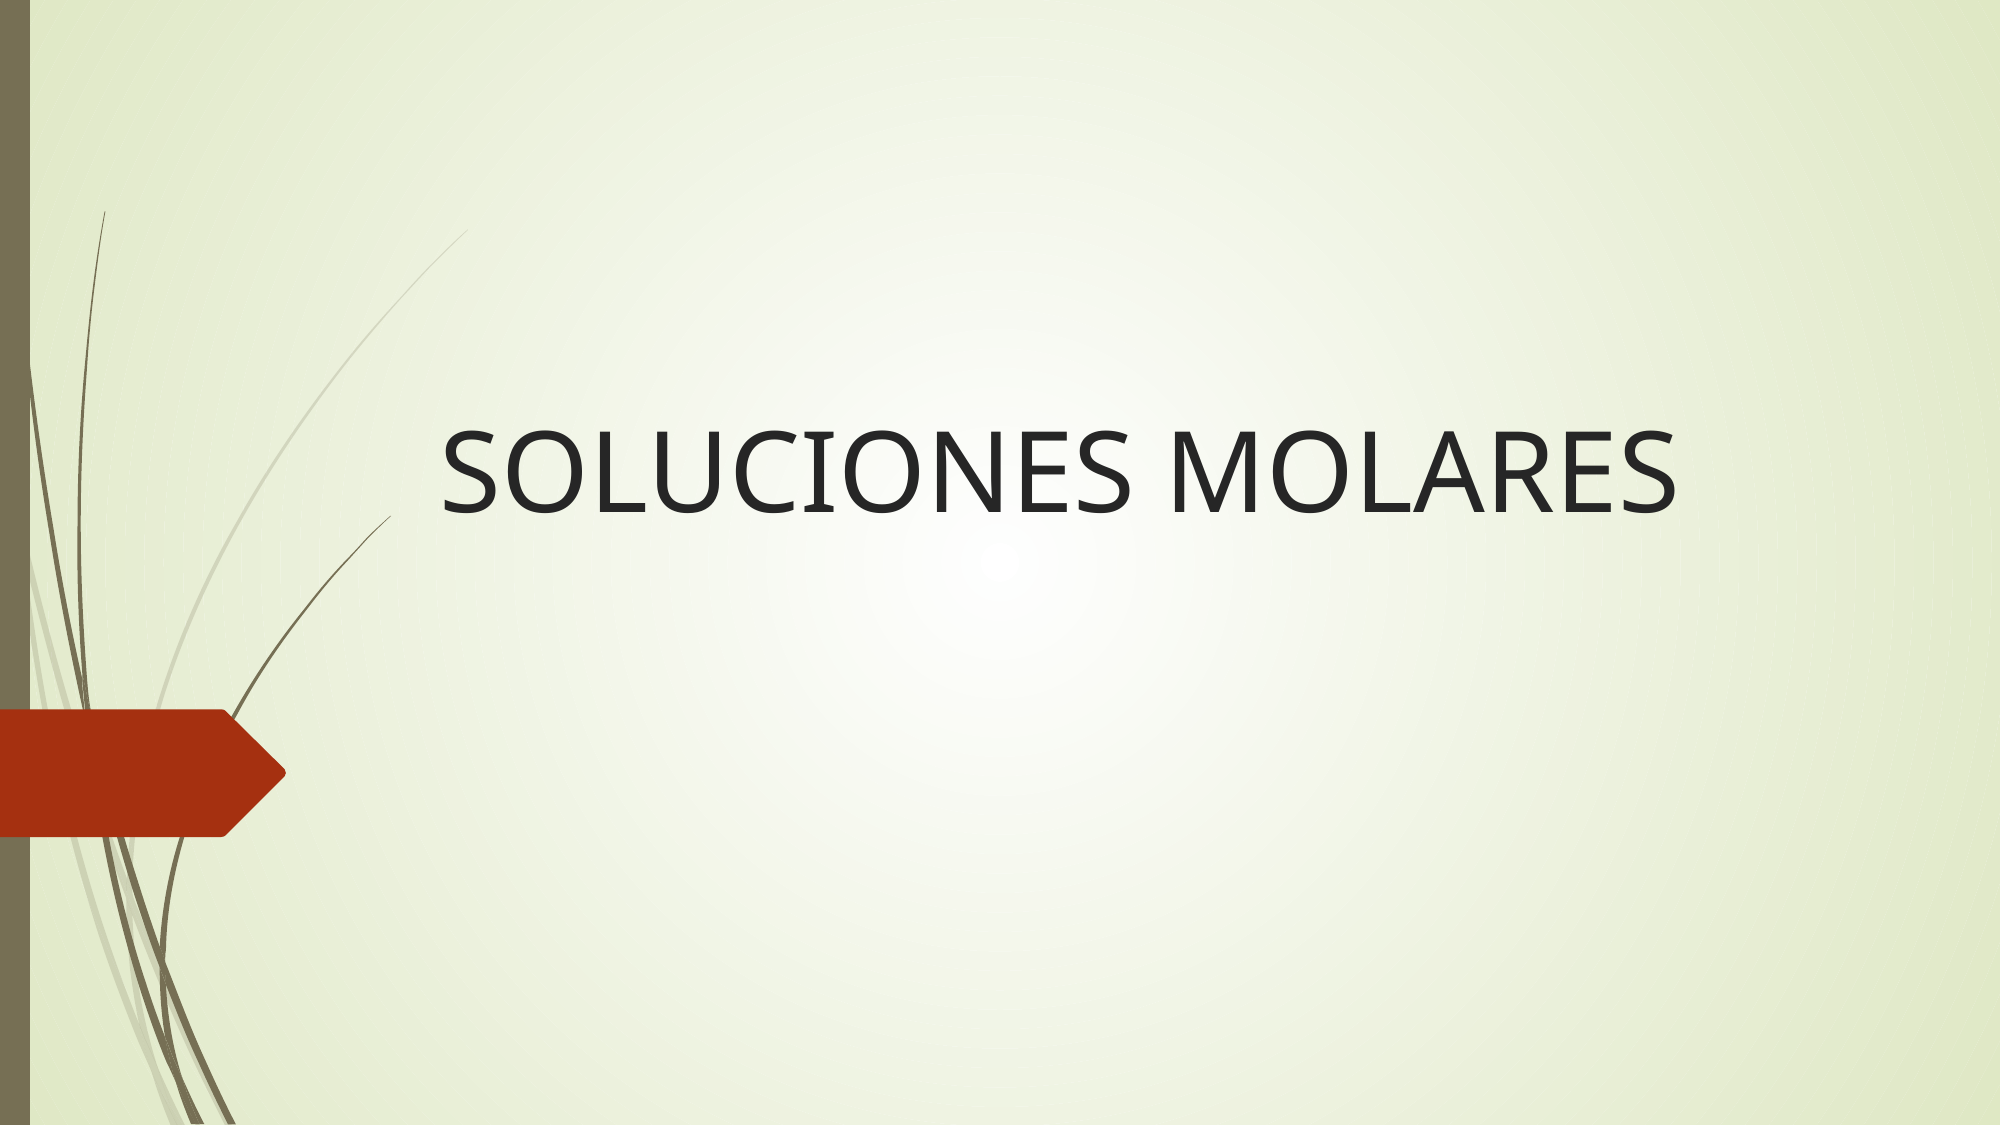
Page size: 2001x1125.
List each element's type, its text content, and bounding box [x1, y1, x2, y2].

title SOLUCIONES MOLARES [424, 171, 1888, 543]
